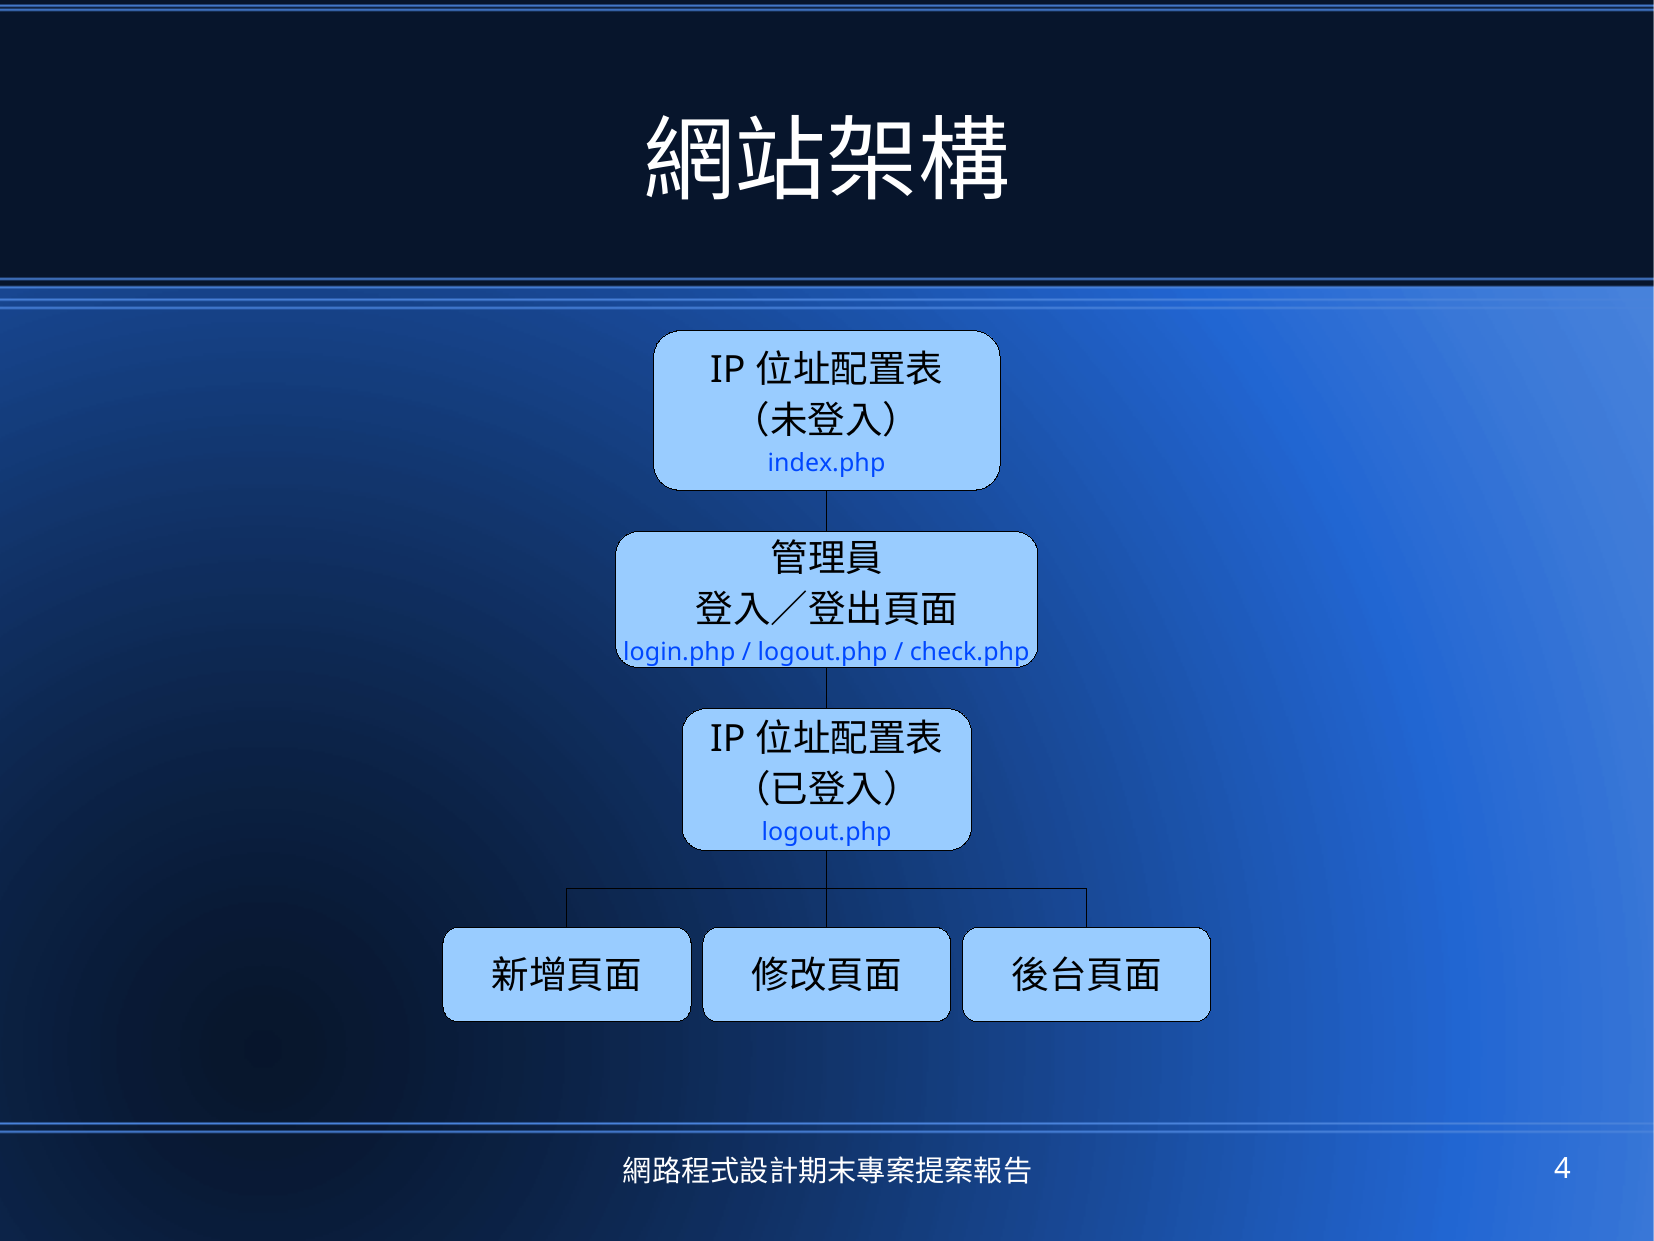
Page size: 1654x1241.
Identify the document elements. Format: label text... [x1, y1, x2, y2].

text_box IP位址配置表 （未登入） index.php [653, 330, 1001, 491]
text_box 後台頁面 [962, 927, 1211, 1022]
text_box 新增頁面 [442, 927, 692, 1022]
text_box 管理員 登入／登出頁面 login.php / logout.php / check.php [615, 531, 1038, 668]
text_box 修改頁面 [702, 927, 951, 1022]
title 網站架構 [82, 49, 1571, 257]
picture [0, 0, 1654, 1241]
text_box IP位址配置表 （已登入） logout.php [682, 708, 972, 851]
